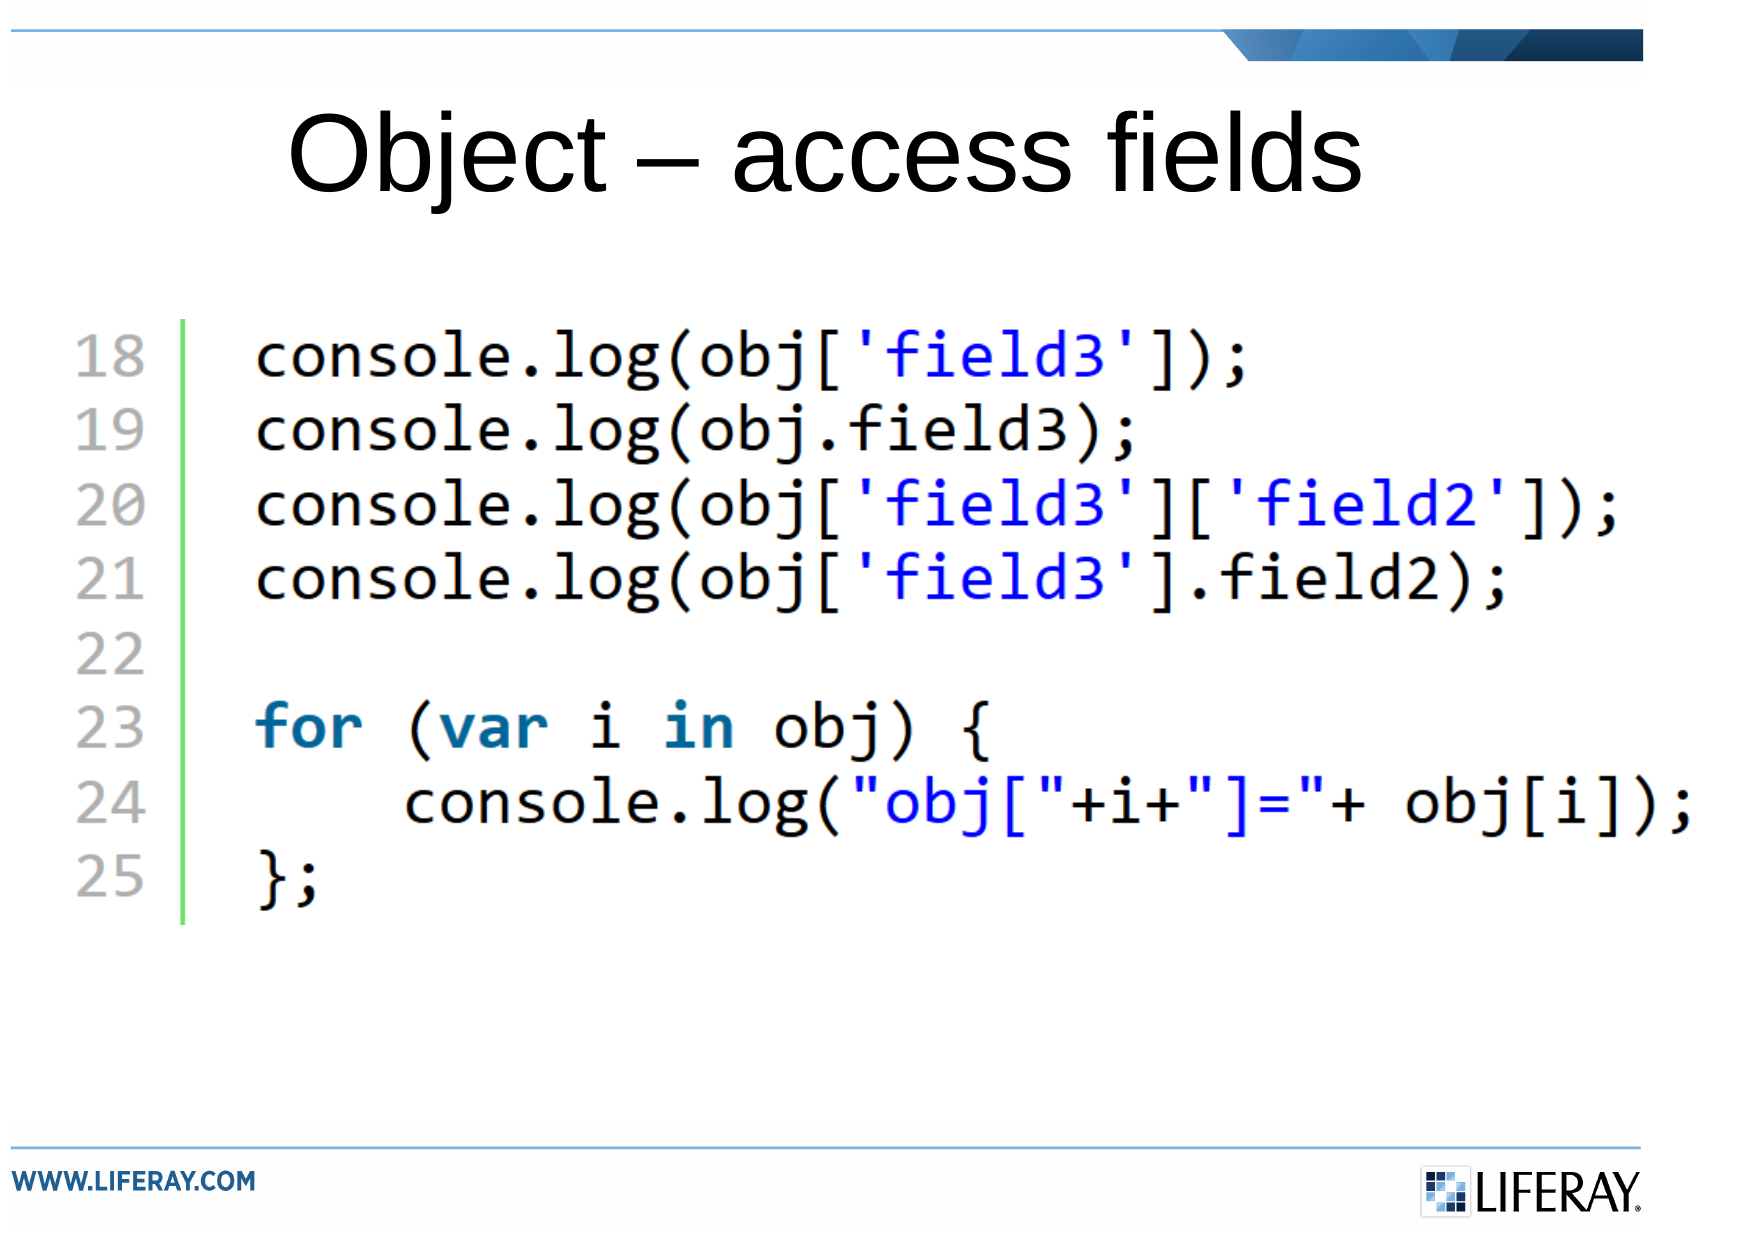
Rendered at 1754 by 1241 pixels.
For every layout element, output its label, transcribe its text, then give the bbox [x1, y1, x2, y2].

picture [11, 0, 1644, 84]
title Object – access fields [82, 49, 1571, 257]
picture [9, 1124, 1642, 1234]
picture [54, 319, 1713, 925]
